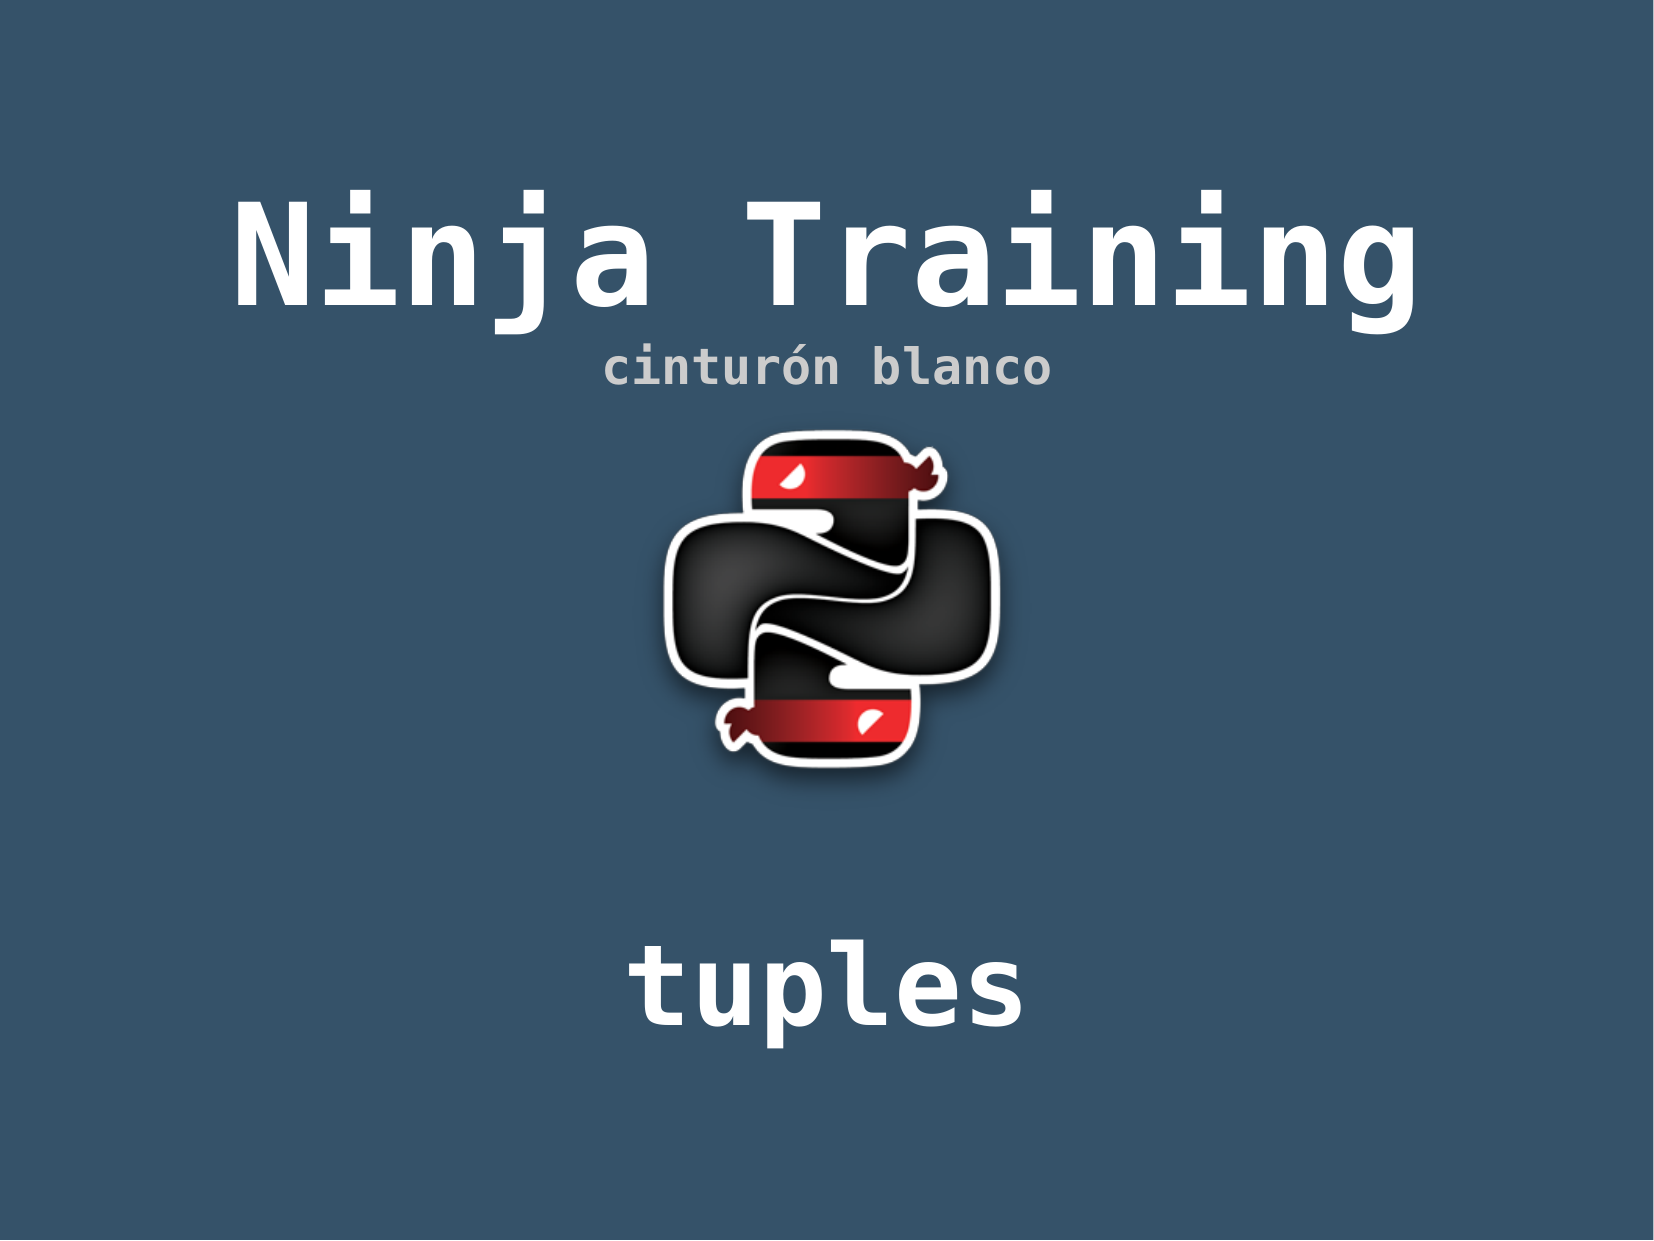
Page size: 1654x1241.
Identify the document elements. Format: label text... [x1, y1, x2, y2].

picture [632, 411, 1032, 812]
subtitle Ninja Training cinturón blanco tuples [82, 9, 1571, 1216]
